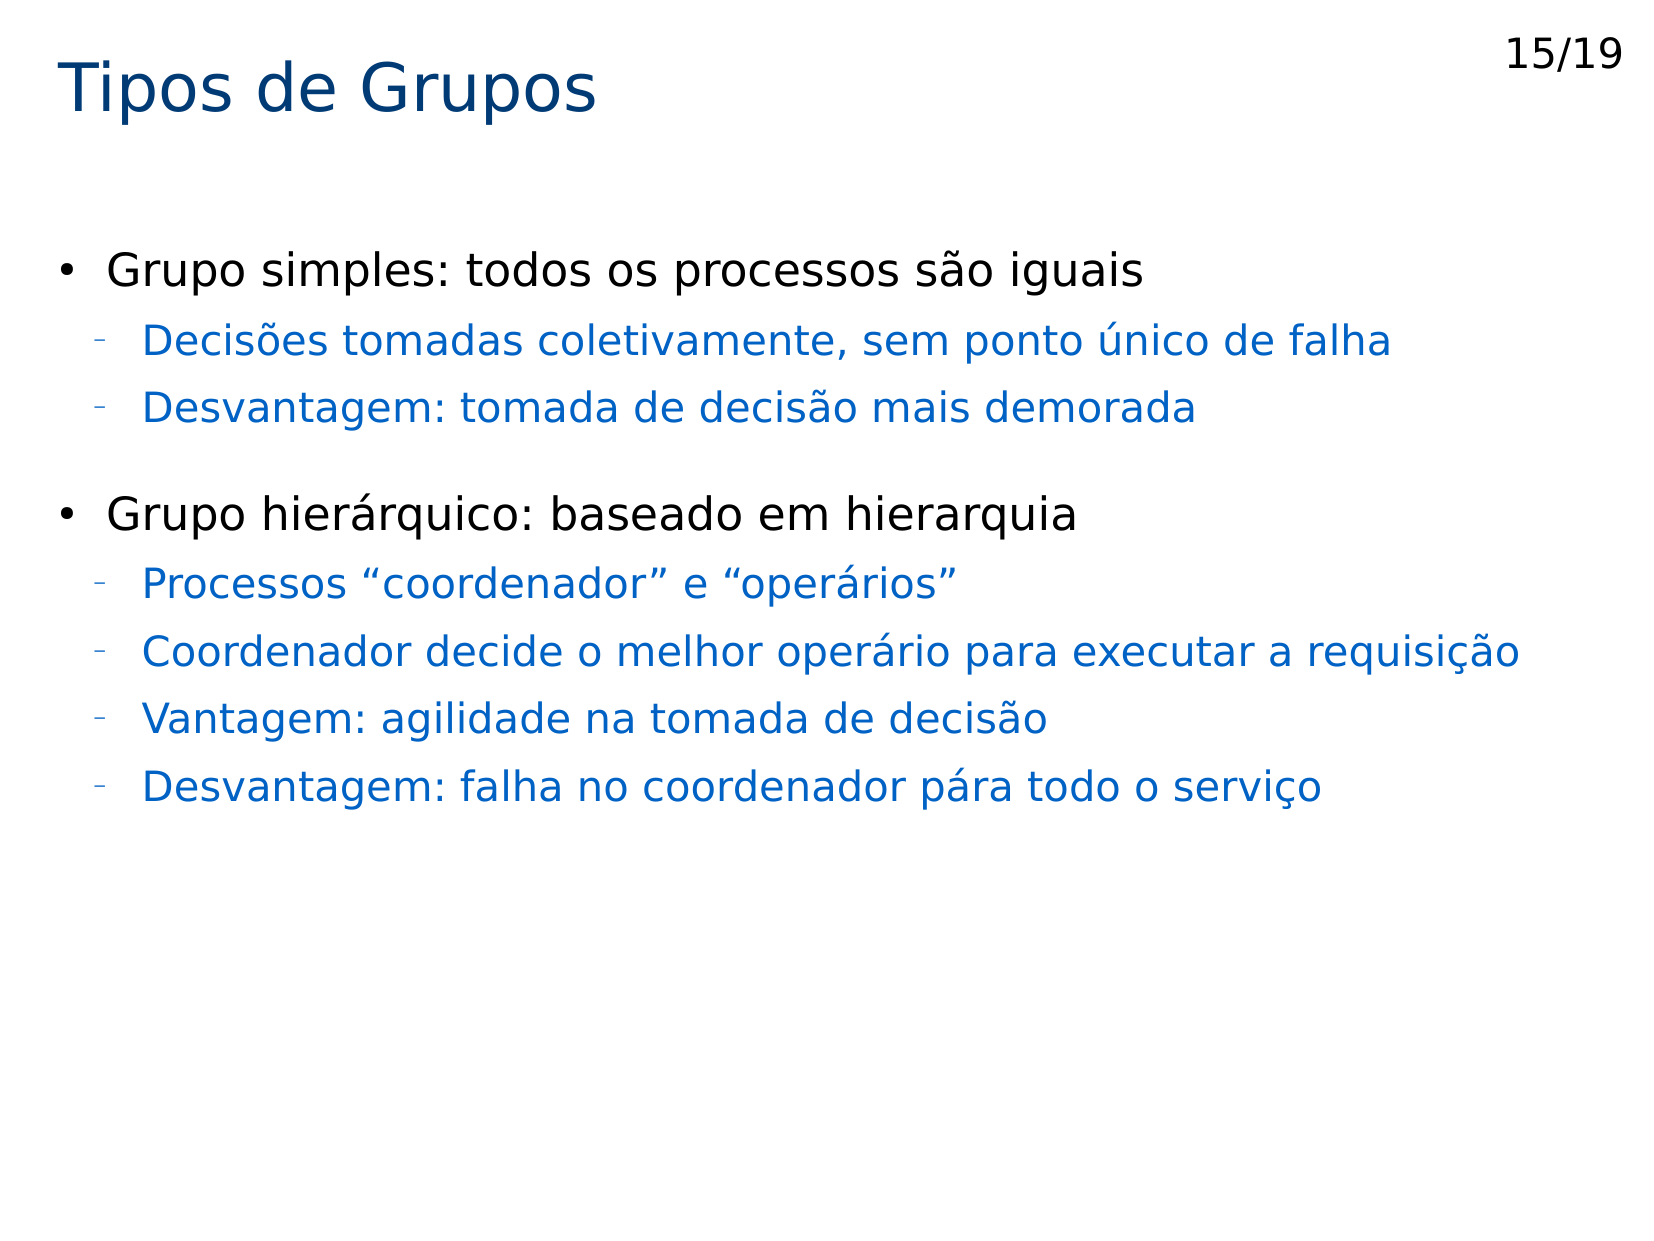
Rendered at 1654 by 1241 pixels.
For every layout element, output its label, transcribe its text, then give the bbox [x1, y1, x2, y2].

title Tipos de Grupos [59, 29, 1506, 148]
list Grupo simples: todos os processos são iguais Decisões tomadas coletivamente, sem ponto único de falha Desvantagem: tomada de decisão mais demorada Grupo hierárquico: baseado em hierarquia Processos “coordenador” e “operários” Coordenador decide o melhor operário para executar a requisição Vantagem: agilidade na tomada de decisão Desvantagem: falha no coordenador pára todo o serviço [59, 236, 1595, 1211]
